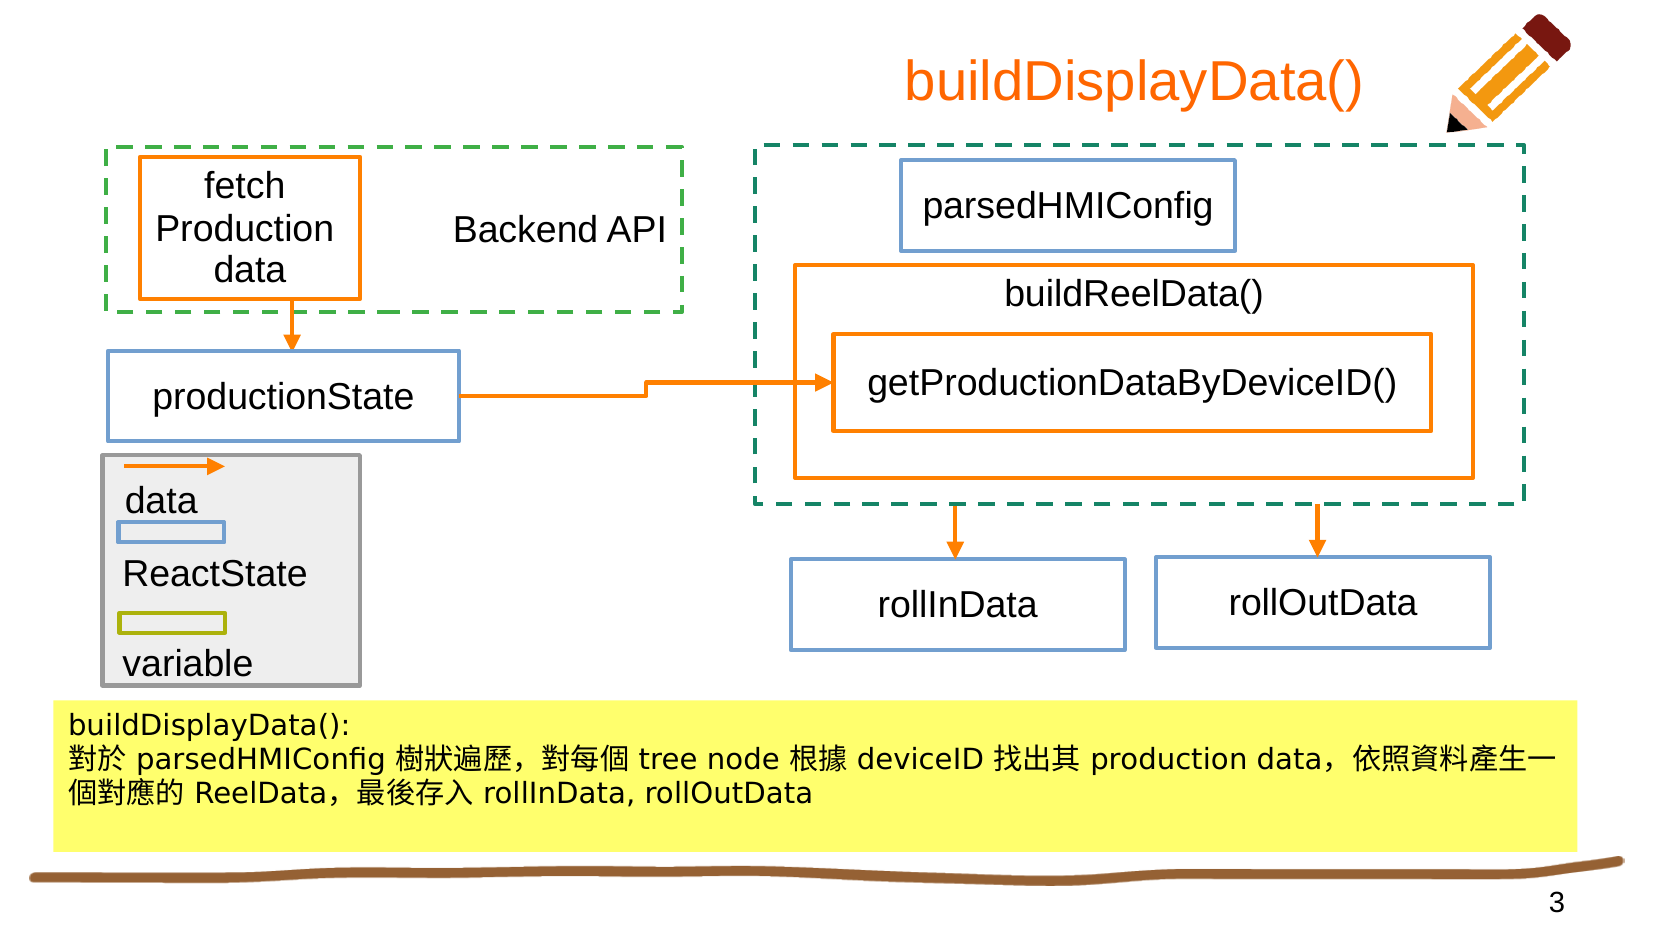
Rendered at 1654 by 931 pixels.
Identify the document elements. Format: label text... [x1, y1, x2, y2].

text_box variable [107, 634, 344, 697]
picture [29, 856, 1625, 886]
text_box buildReelData() [795, 265, 1473, 478]
text_box [102, 455, 360, 686]
picture [1446, 14, 1571, 133]
title buildDisplayData() [750, 29, 1519, 133]
text_box productionState [108, 350, 460, 442]
text_box [122, 615, 223, 631]
text_box fetch Production data [139, 157, 361, 299]
text_box rollInData [790, 559, 1125, 651]
text_box ReactState [107, 545, 344, 608]
text_box Backend API [105, 147, 682, 313]
text_box buildDisplayData(): 對於 parsedHMIConfig 樹狀遍歷，對每個 tree node 根據 deviceID 找出其 production data，依照資料產生一個對應的 ReelData，最後存入 rollInData, rollOutData [53, 700, 1578, 852]
text_box parsedHMIConfig [901, 160, 1235, 251]
text_box [754, 145, 1524, 504]
text_box data [109, 472, 223, 534]
text_box getProductionDataByDeviceID() [833, 334, 1432, 432]
text_box data [121, 524, 222, 534]
text_box rollOutData [1156, 557, 1491, 648]
